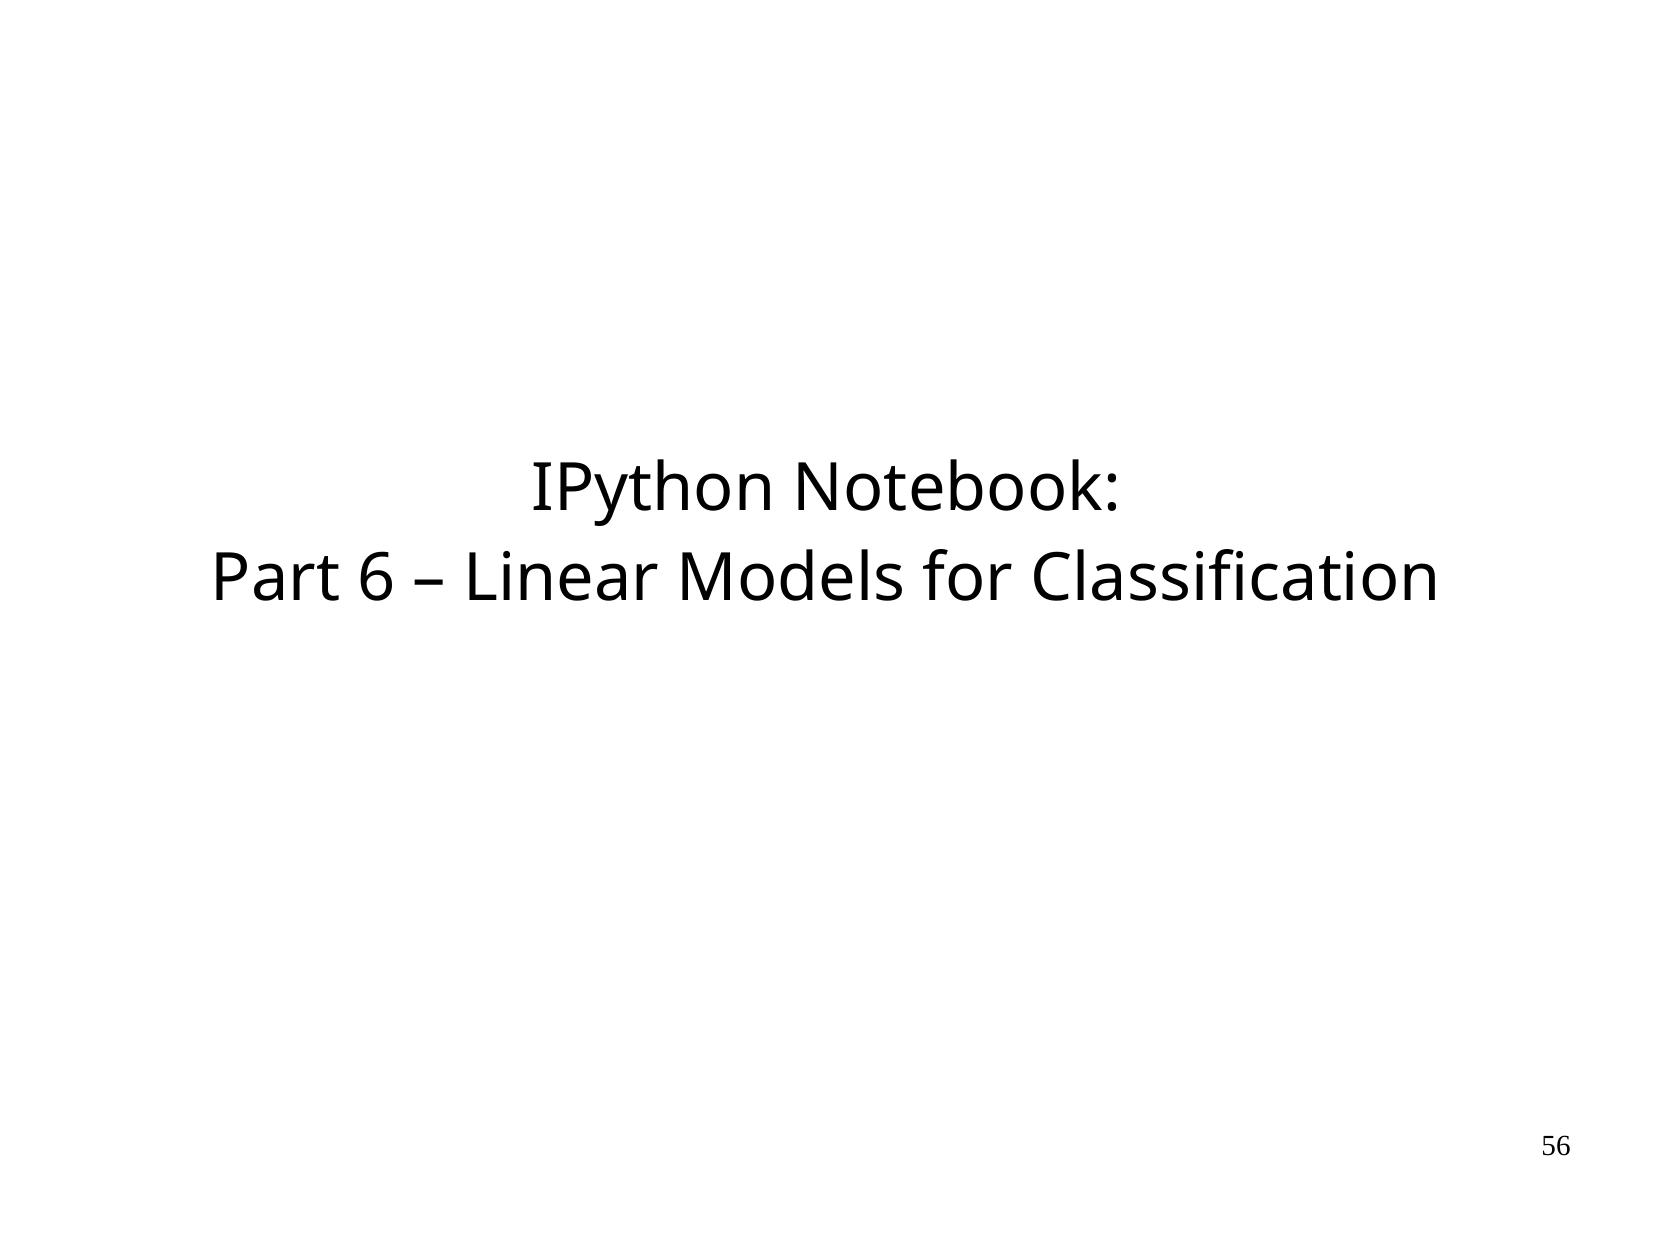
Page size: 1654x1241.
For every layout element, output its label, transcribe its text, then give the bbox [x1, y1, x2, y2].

subtitle IPython Notebook: Part 6 – Linear Models for Classification [82, 49, 1571, 1010]
